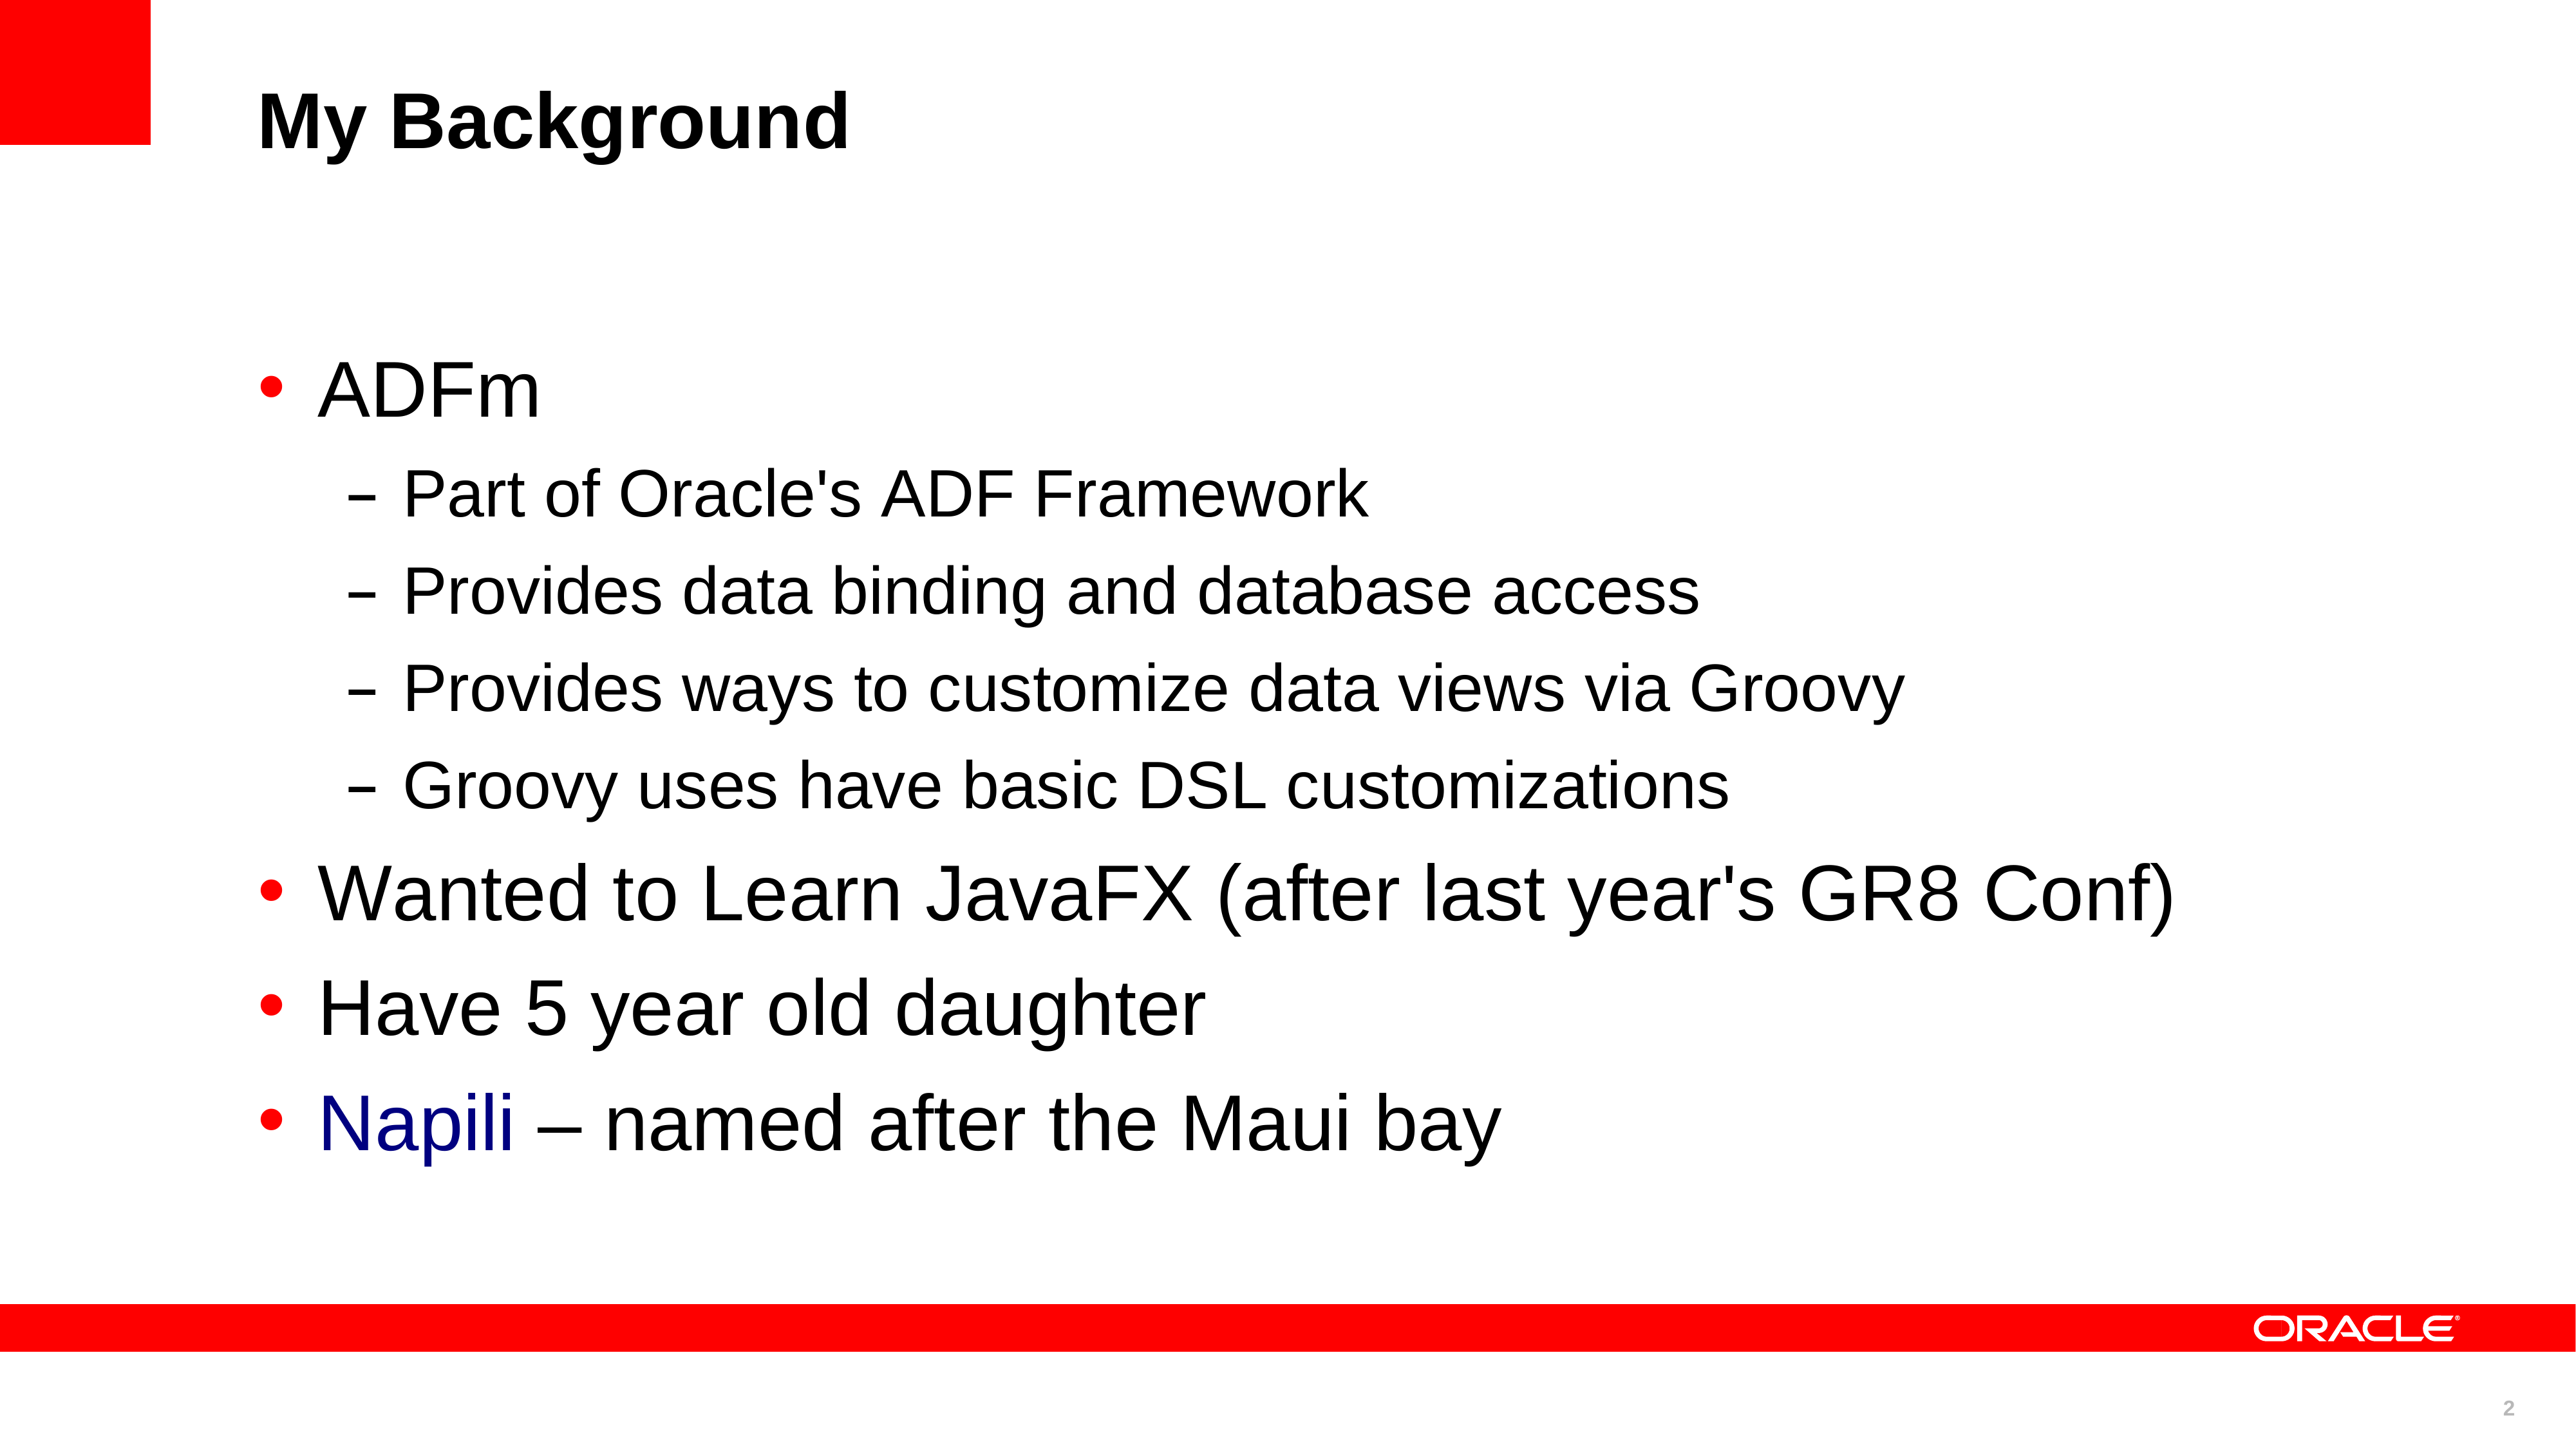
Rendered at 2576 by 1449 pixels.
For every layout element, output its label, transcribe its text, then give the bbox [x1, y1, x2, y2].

title My Background [257, 69, 2318, 251]
picture [0, 1304, 2576, 1352]
list ADFm Part of Oracle's ADF Framework Provides data binding and database access Provides ways to customize data views via Groovy Groovy uses have basic DSL customizations Wanted to Learn JavaFX (after last year's GR8 Conf) Have 5 year old daughter Napili – named after the Maui bay [258, 337, 2318, 1256]
picture [0, 0, 151, 145]
